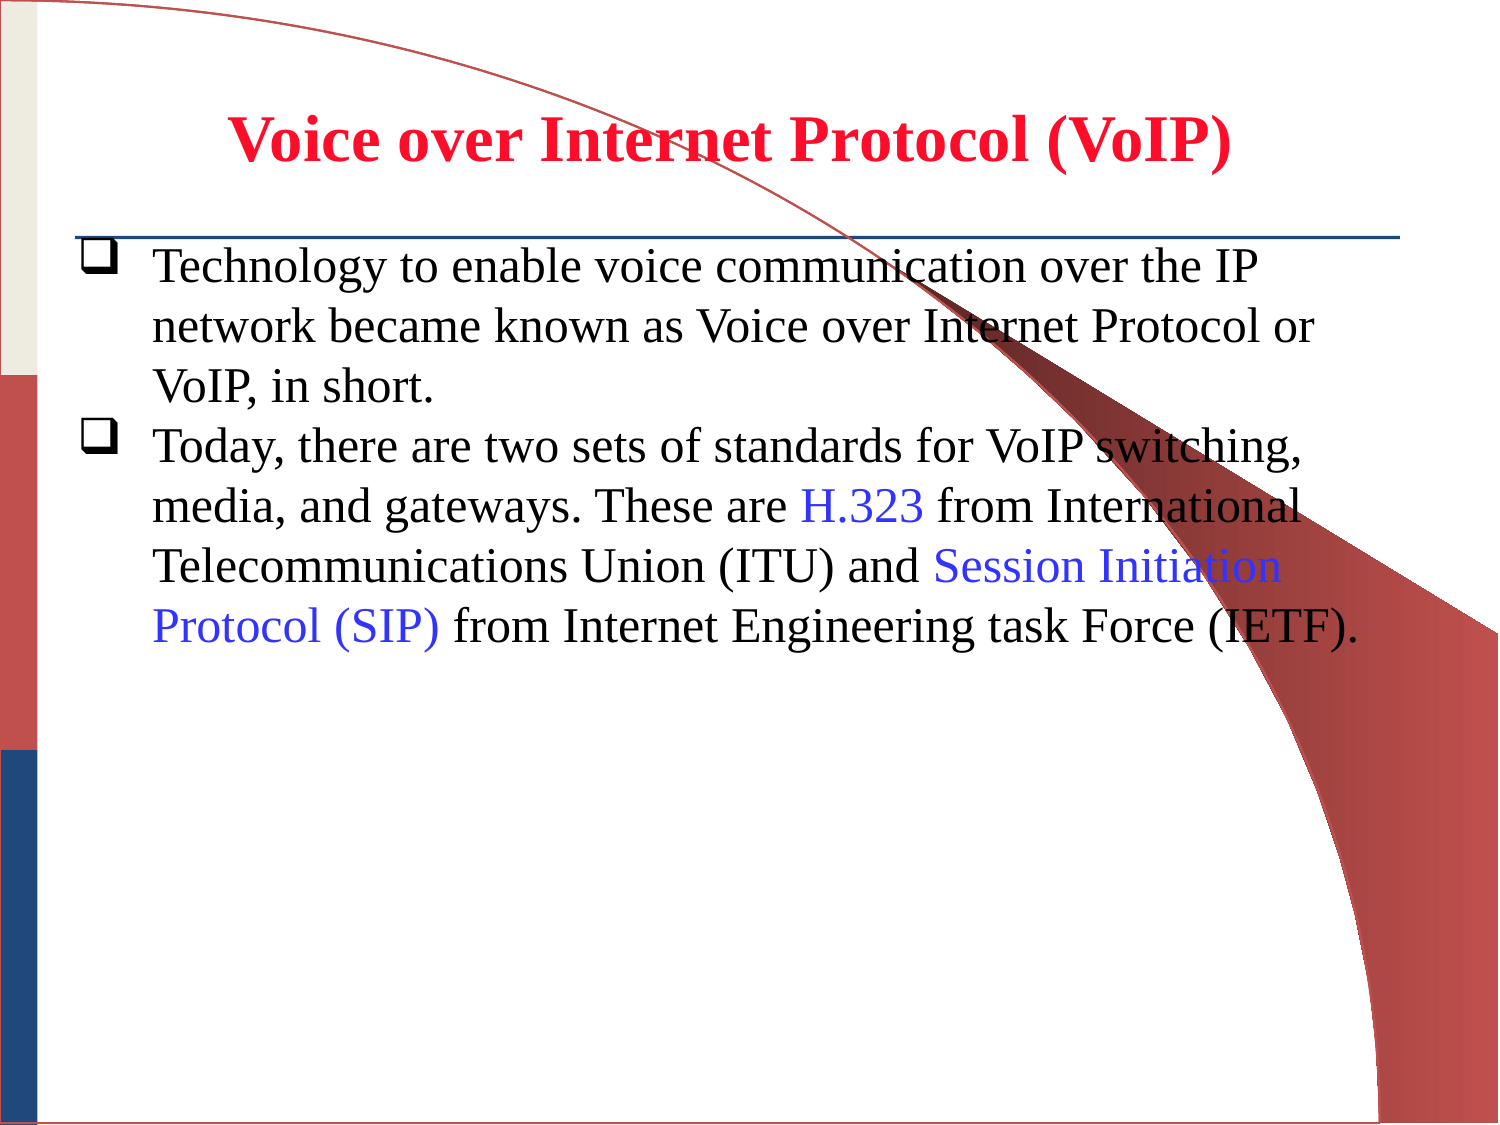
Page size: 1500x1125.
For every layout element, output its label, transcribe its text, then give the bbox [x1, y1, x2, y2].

text_box Voice over Internet Protocol (VoIP) [62, 87, 1400, 183]
text_box Technology to enable voice communication over the IP network became known as Voice over Internet Protocol or VoIP, in short. Today, there are two sets of standards for VoIP switching, media, and gateways. These are H.323 from International Telecommunications Union (ITU) and Session Initiation Protocol (SIP) from Internet Engineering task Force (IETF). [62, 224, 1438, 685]
